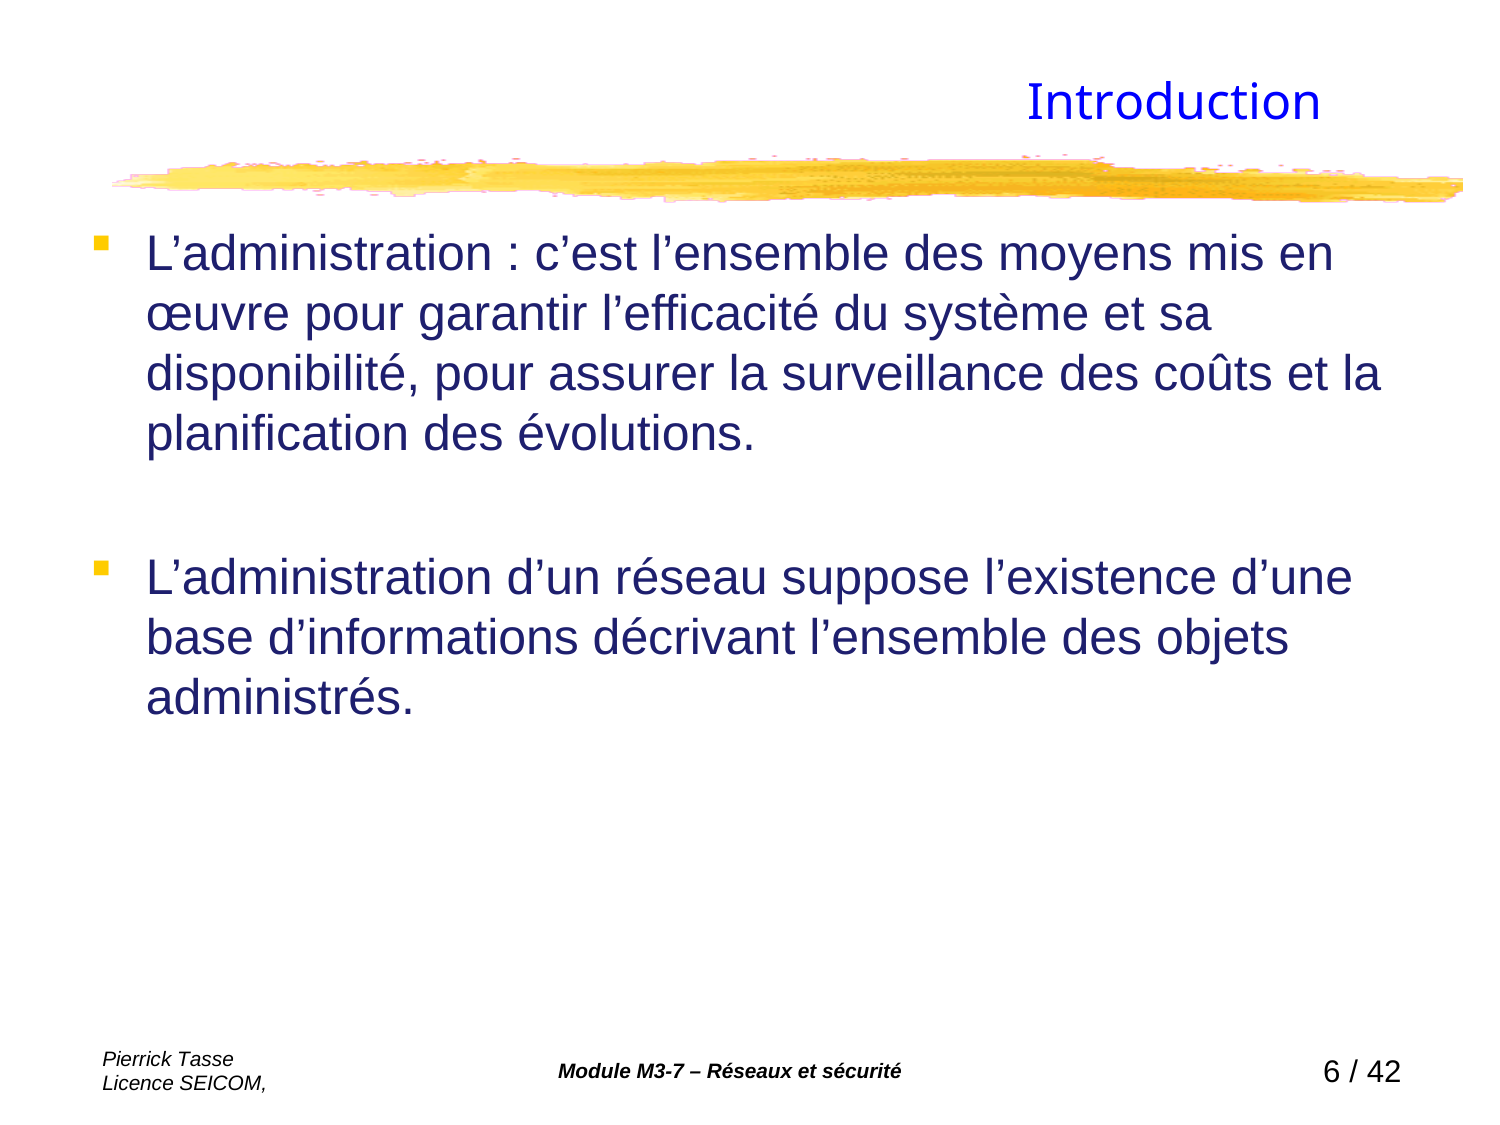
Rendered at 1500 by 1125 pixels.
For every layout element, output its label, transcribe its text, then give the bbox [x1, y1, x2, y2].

title Introduction [62, 37, 1338, 138]
list L’administration : c’est l’ensemble des moyens mis en œuvre pour garantir l’efficacité du système et sa disponibilité, pour assurer la surveillance des coûts et la planification des évolutions. L’administration d’un réseau suppose l’existence d’une base d’informations décrivant l’ensemble des objets administrés. [74, 212, 1417, 1004]
picture [112, 149, 1463, 213]
